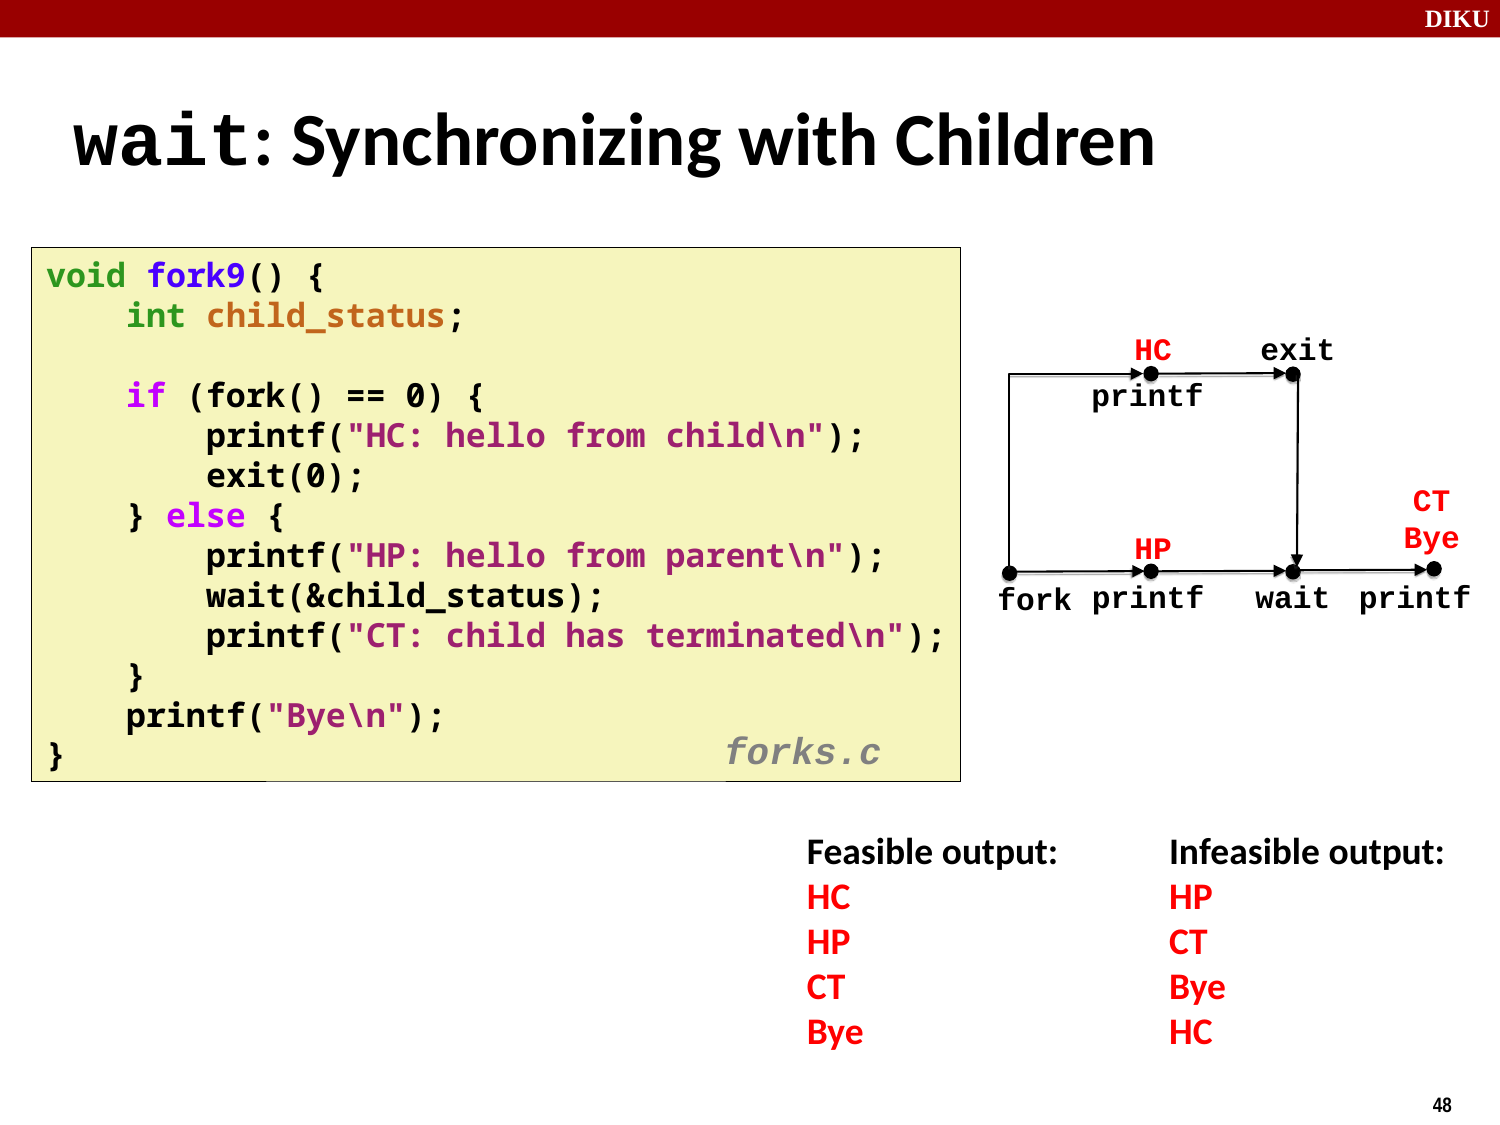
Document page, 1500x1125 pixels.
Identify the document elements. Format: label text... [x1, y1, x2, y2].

text_box printf [1096, 573, 1220, 623]
title wait: Synchronizing with Children [58, 72, 1304, 198]
text_box CT Bye [1388, 472, 1475, 563]
text_box HC [1119, 321, 1187, 374]
text_box void fork9() { int child_status; if (fork() == 0) { printf("HC: hello from child\n"); exit(0); } else { printf("HP: hello from parent\n"); wait(&child_status); printf("CT: child has terminated\n"); } printf("Bye\n"); } [31, 247, 961, 782]
text_box [1427, 563, 1442, 570]
text_box HP [1119, 520, 1187, 573]
text_box [1286, 564, 1300, 570]
text_box printf [1187, 367, 1225, 372]
text_box wait [1220, 570, 1342, 623]
text_box forks.c [709, 723, 897, 782]
text_box Feasible output: HC HP CT Bye [792, 820, 1074, 1060]
text_box exit [1225, 321, 1371, 375]
text_box printf [1069, 367, 1225, 421]
text_box Infeasible output: HP CT Bye HC [1154, 820, 1461, 1060]
text_box [1286, 375, 1297, 382]
text_box [1003, 566, 1016, 571]
text_box printf [1342, 570, 1488, 623]
text_box fork [973, 571, 1096, 625]
